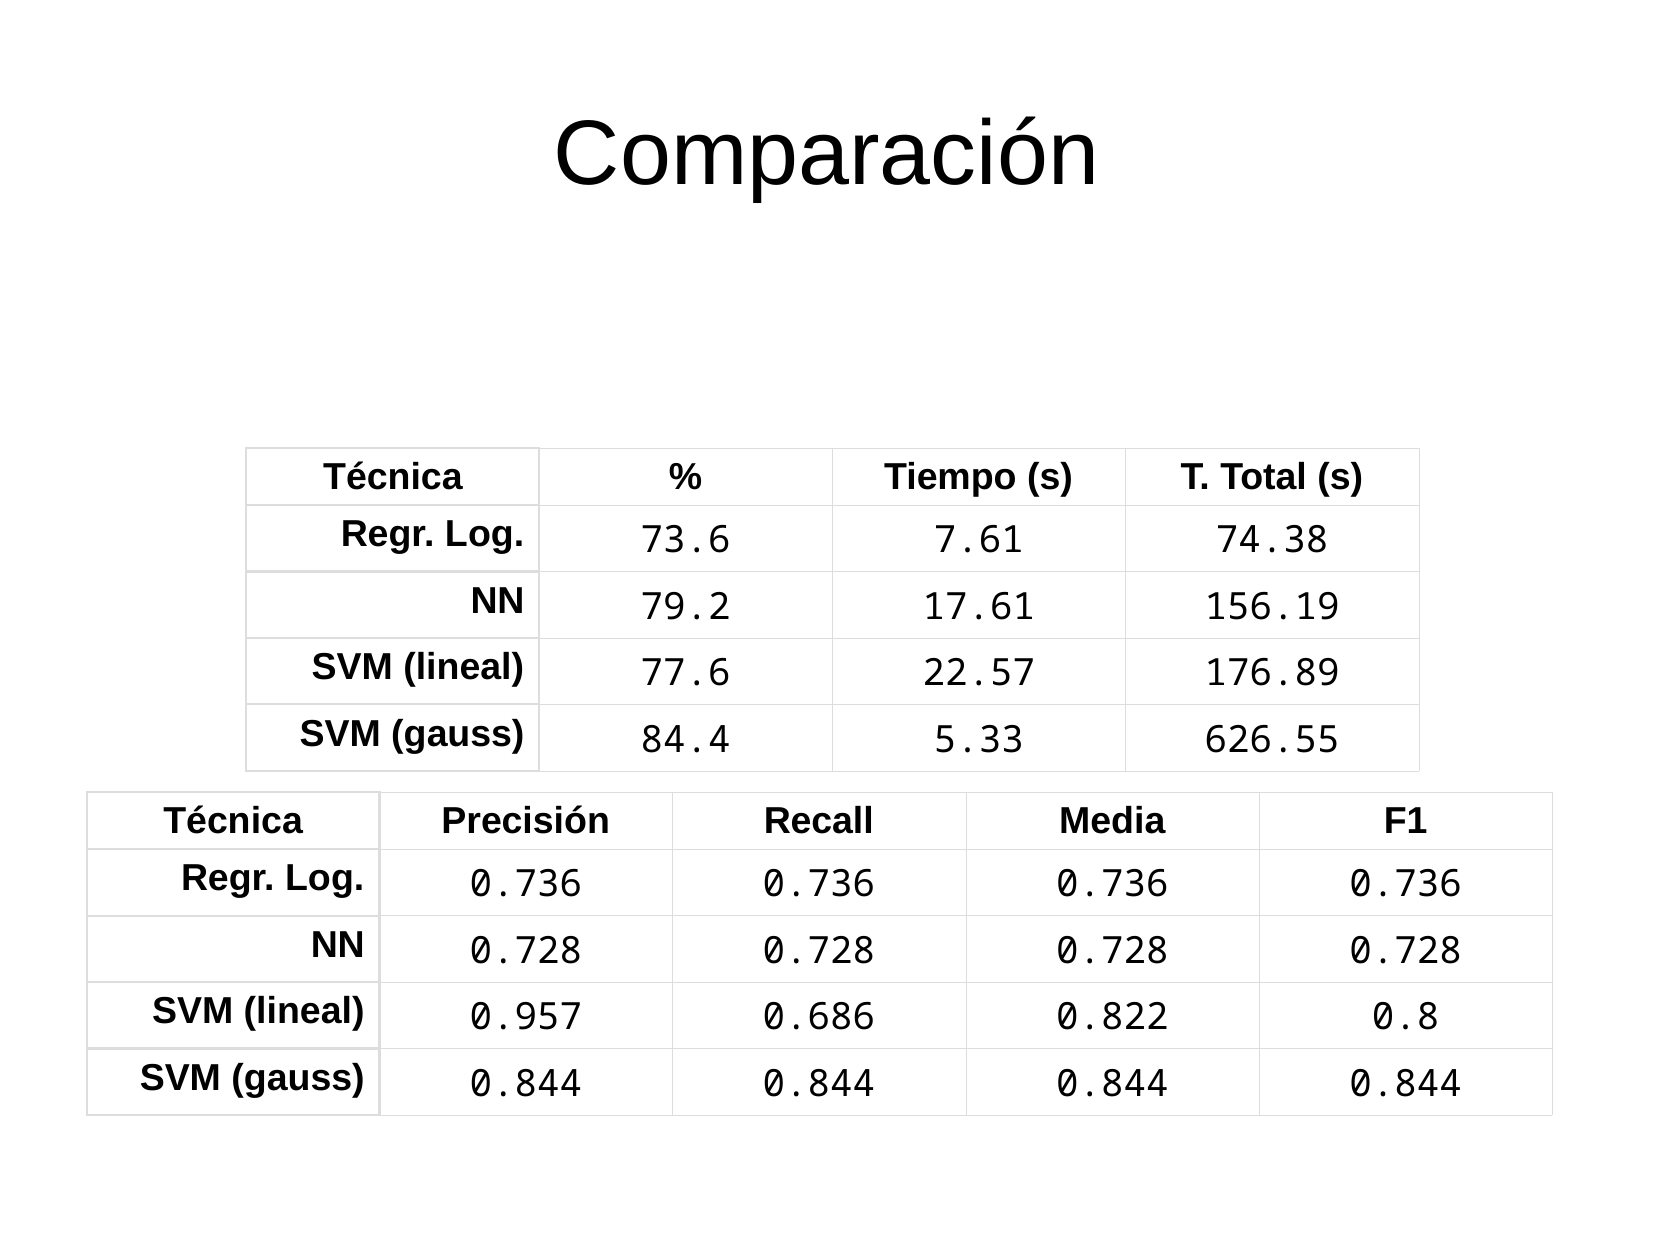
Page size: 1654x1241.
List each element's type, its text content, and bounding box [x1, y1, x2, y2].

table_header F1 [1260, 793, 1552, 849]
table_cell 17.61 [833, 572, 1125, 638]
table_cell 0.844 [673, 1049, 966, 1115]
table_cell 0.957 [381, 983, 672, 1048]
table_cell 5.33 [833, 705, 1125, 771]
table_cell 0.844 [1260, 1049, 1552, 1115]
table_cell 0.736 [673, 850, 966, 915]
table_cell 0.736 [381, 850, 672, 915]
table_cell 0.8 [1260, 983, 1552, 1048]
table_cell 0.728 [381, 916, 672, 982]
table_cell Regr. Log. [88, 850, 378, 915]
table_header Precisión [381, 793, 672, 849]
table_cell 0.728 [673, 916, 966, 982]
table_cell NN [247, 573, 538, 637]
table_cell 0.728 [967, 916, 1259, 982]
table_header Recall [673, 793, 966, 849]
table_header T. Total (s) [1126, 449, 1419, 505]
table_cell 73.6 [540, 506, 832, 571]
table_header Media [967, 793, 1259, 849]
table_header % [540, 449, 832, 505]
table_cell 0.736 [1260, 850, 1552, 915]
table_cell 0.686 [673, 983, 966, 1048]
table_cell Regr. Log. [247, 506, 538, 570]
title Comparación [82, 49, 1571, 257]
table_cell 74.38 [1126, 506, 1419, 571]
table_header Técnica [88, 793, 378, 848]
table_cell SVM (gauss) [88, 1050, 378, 1114]
table_header Técnica [247, 449, 538, 504]
table_cell 7.61 [833, 506, 1125, 571]
table_cell 79.2 [540, 572, 832, 638]
table_cell NN [88, 917, 378, 981]
table_cell 0.844 [381, 1049, 672, 1115]
table_cell 0.728 [1260, 916, 1552, 982]
table_cell 626.55 [1126, 705, 1419, 771]
table_cell 77.6 [540, 639, 832, 704]
table_cell 176.89 [1126, 639, 1419, 704]
table_cell 0.822 [967, 983, 1259, 1048]
table_cell 156.19 [1126, 572, 1419, 638]
table_cell 0.736 [967, 850, 1259, 915]
table_cell 22.57 [833, 639, 1125, 704]
table_cell 0.844 [967, 1049, 1259, 1115]
table_header Tiempo (s) [833, 449, 1125, 505]
table_cell SVM (lineal) [88, 983, 378, 1047]
table_cell SVM (gauss) [247, 705, 538, 770]
table_cell SVM (lineal) [247, 639, 538, 703]
table_cell 84.4 [540, 705, 832, 771]
